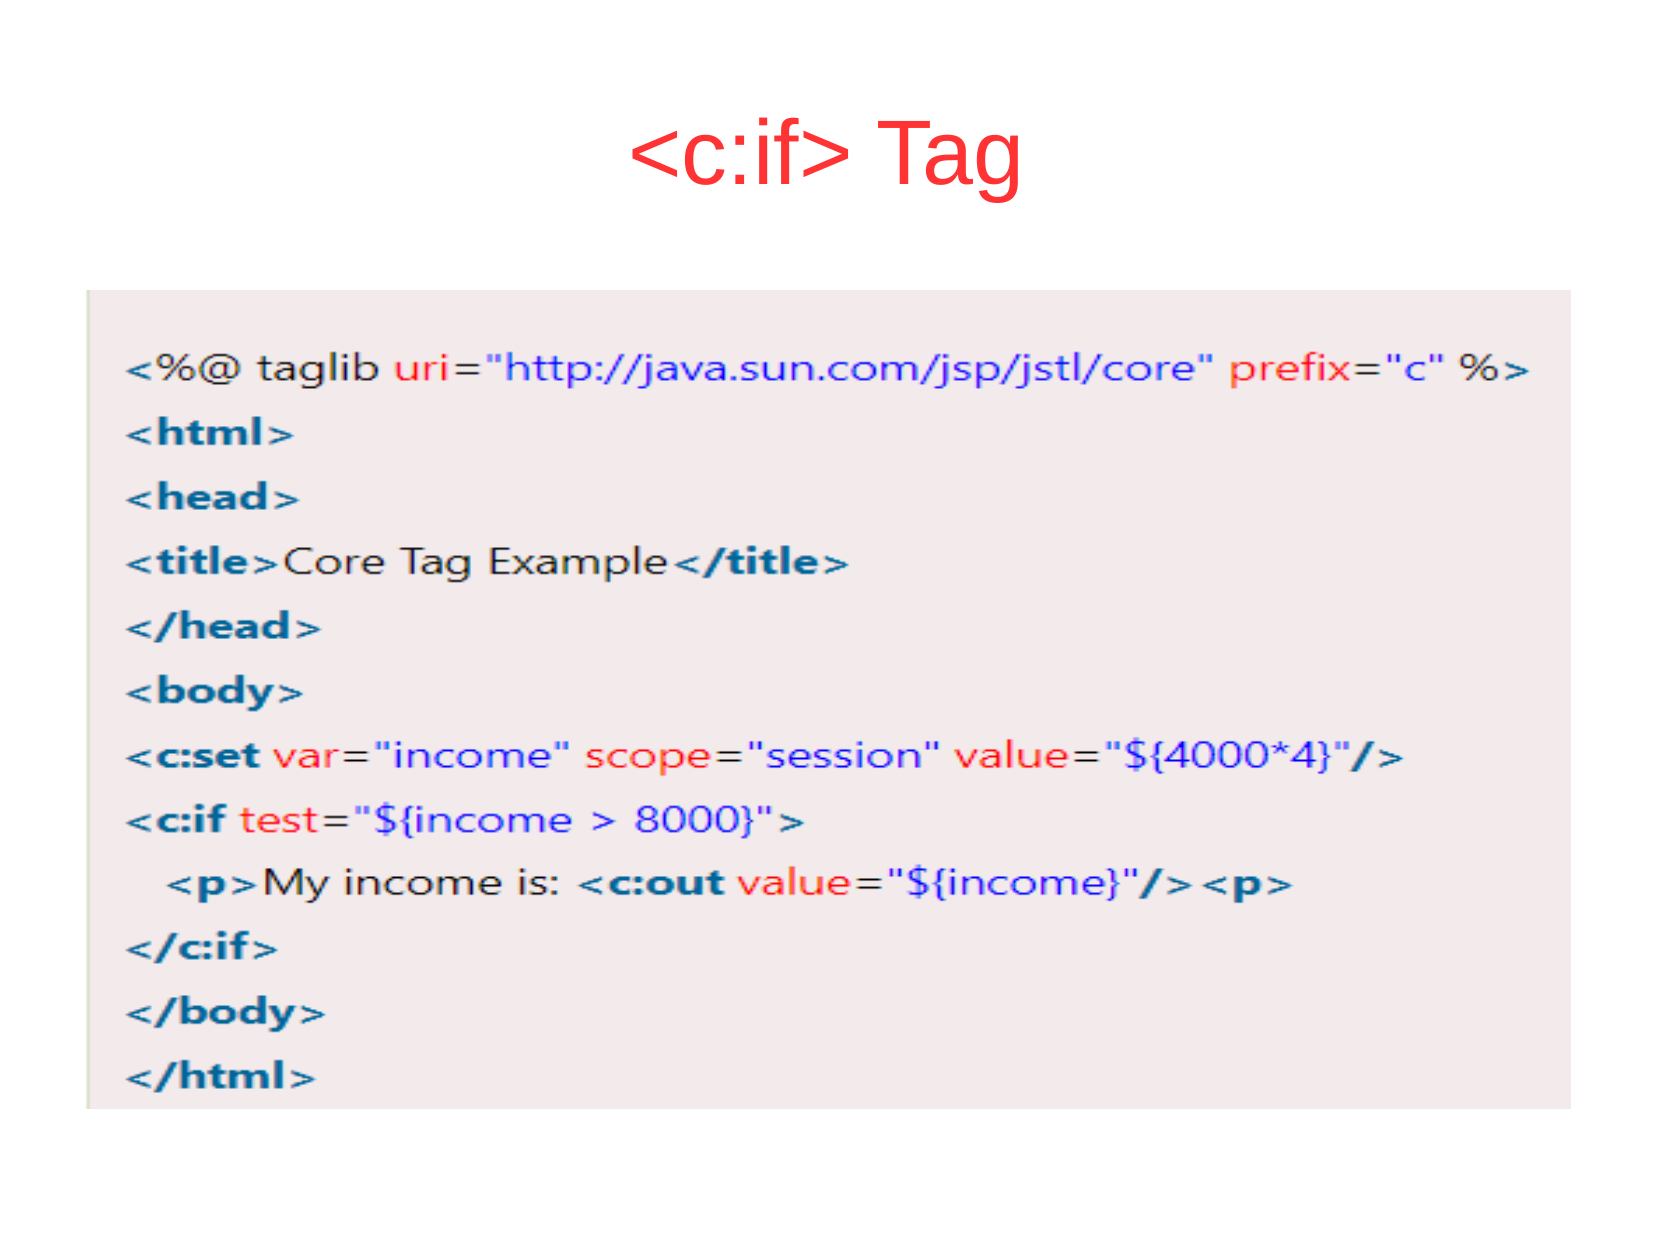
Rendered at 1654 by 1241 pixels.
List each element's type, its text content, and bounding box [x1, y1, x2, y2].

title <c:if> Tag [82, 49, 1571, 257]
picture [82, 290, 1571, 1109]
